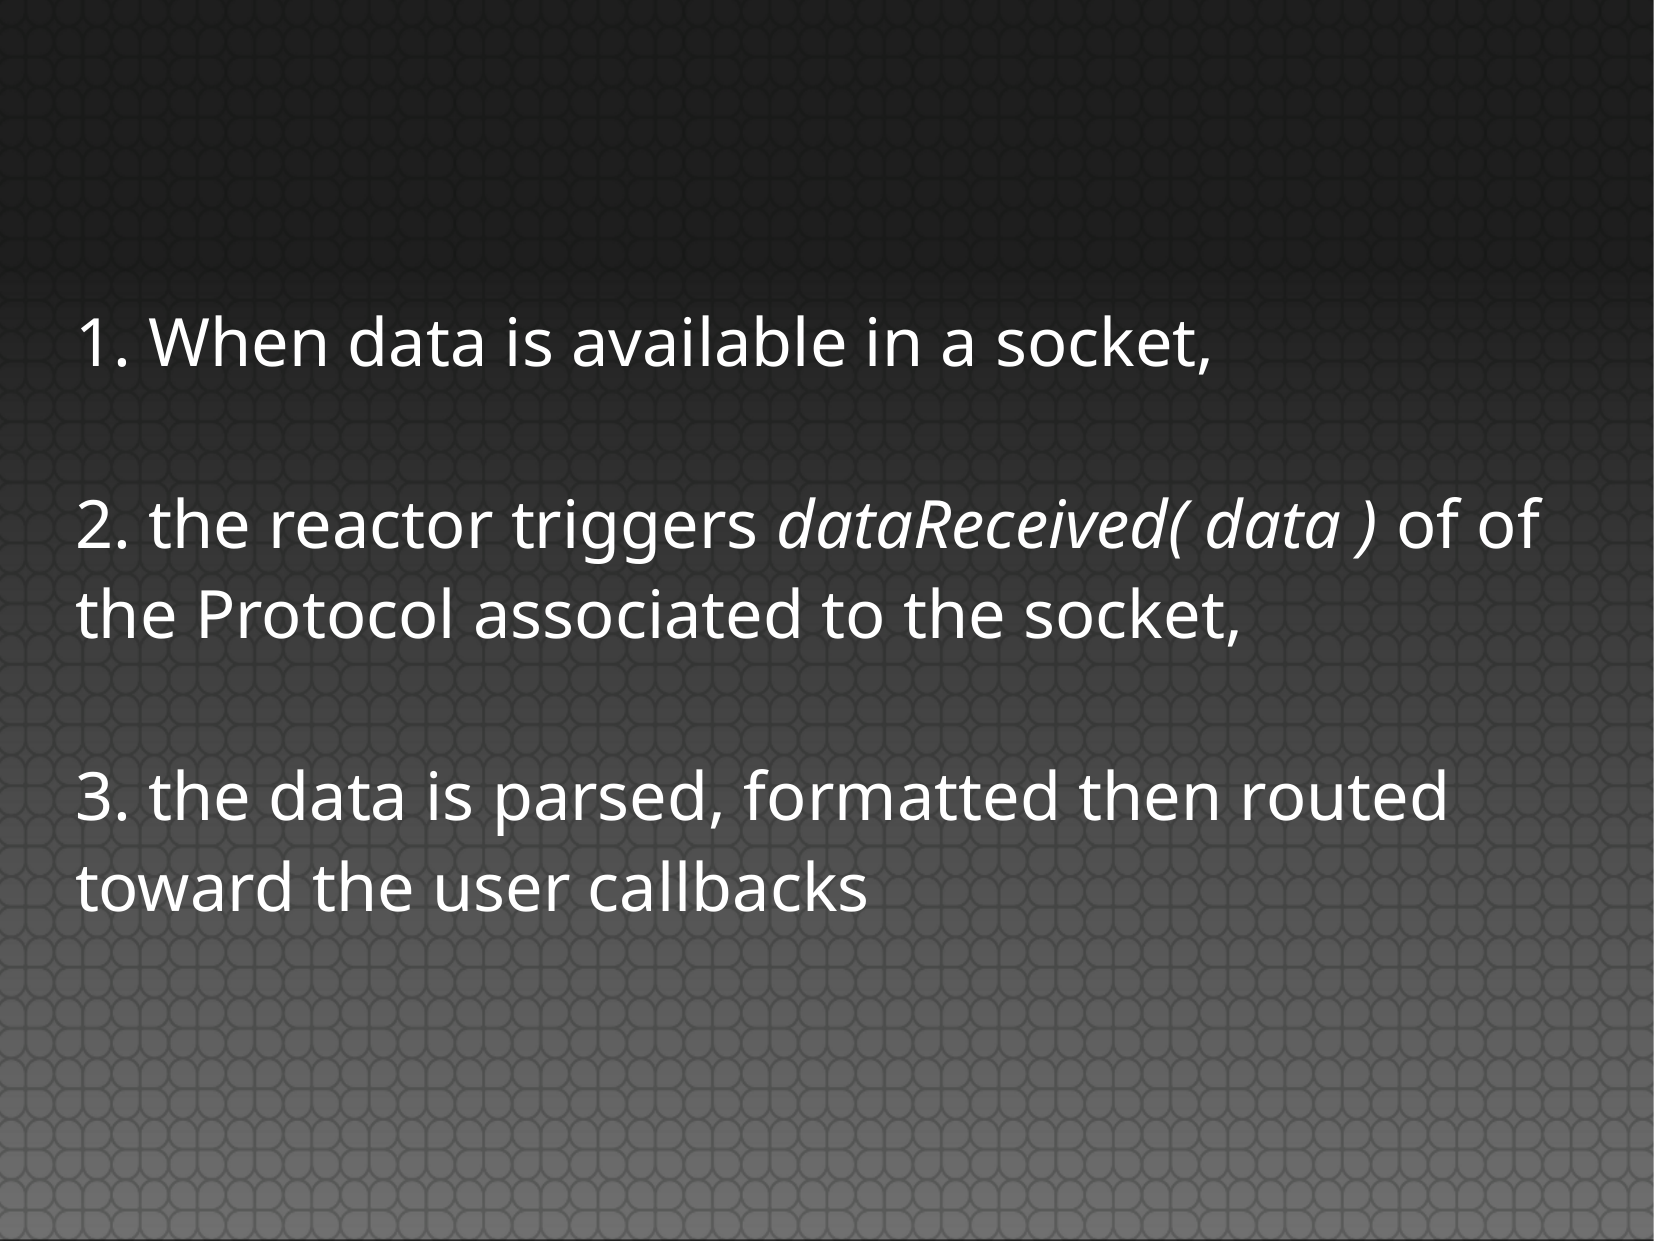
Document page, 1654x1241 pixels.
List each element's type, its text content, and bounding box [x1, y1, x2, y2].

picture [0, 0, 1654, 1241]
title 1. When data is available in a socket, 2. the reactor triggers dataReceived( data ) of of the Protocol associated to the socket, 3. the data is parsed, formatted then routed toward the user callbacks [75, 351, 1564, 875]
